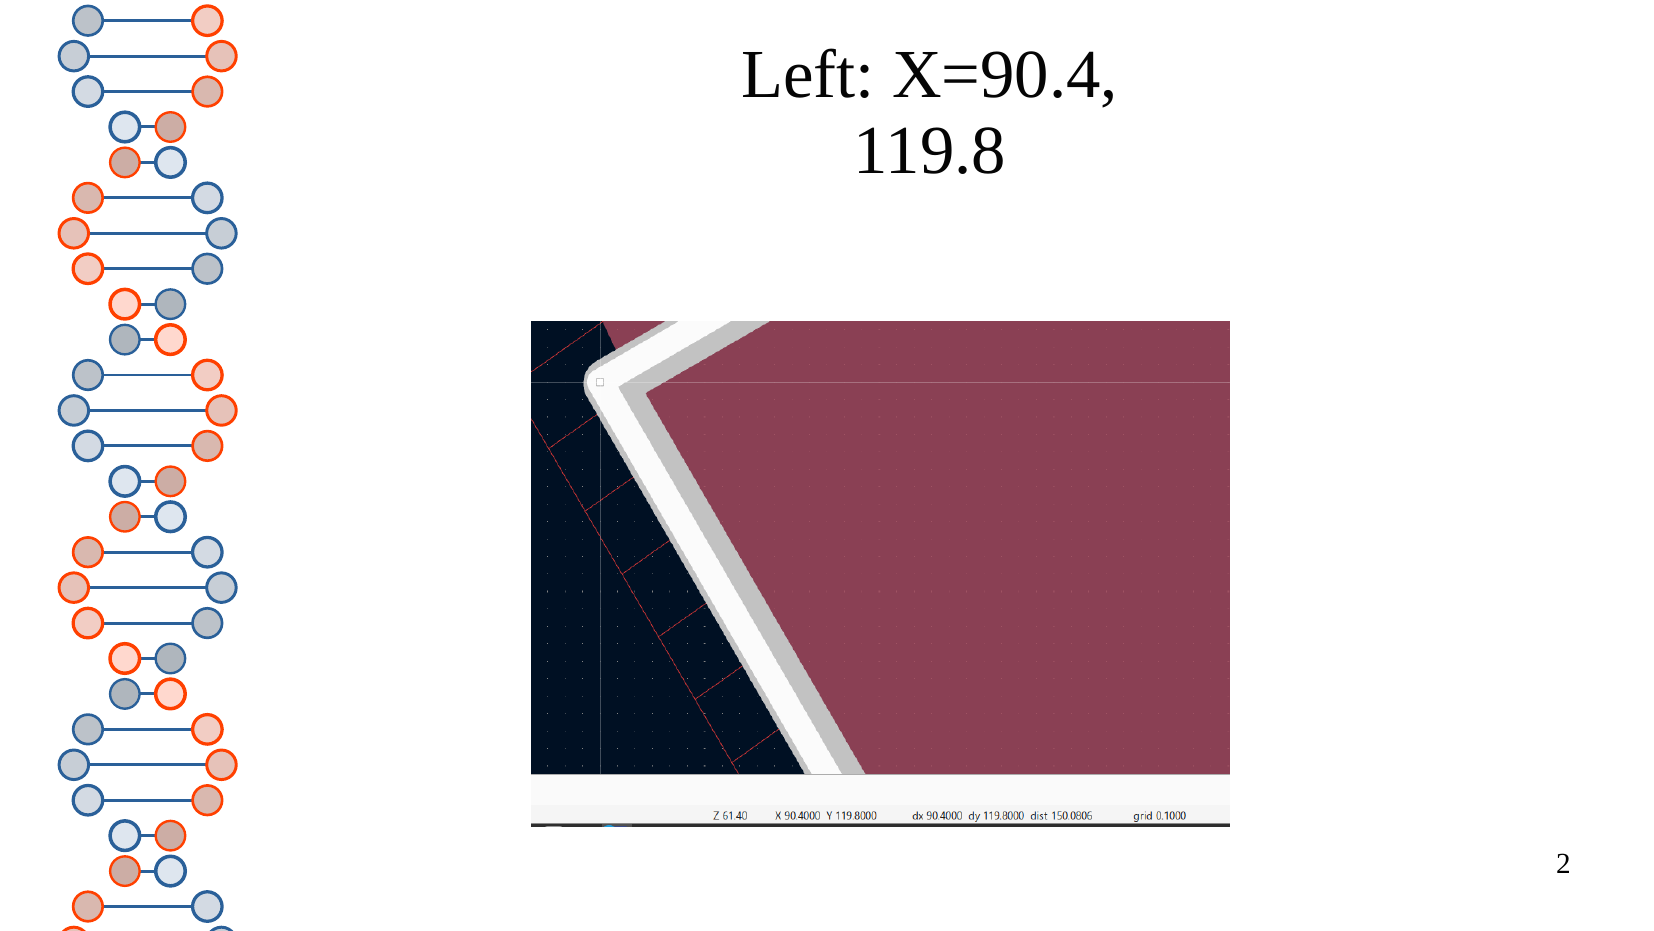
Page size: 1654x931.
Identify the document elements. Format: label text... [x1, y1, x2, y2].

picture [531, 321, 1230, 827]
title Left: X=90.4, 119.8 [265, 35, 1595, 189]
